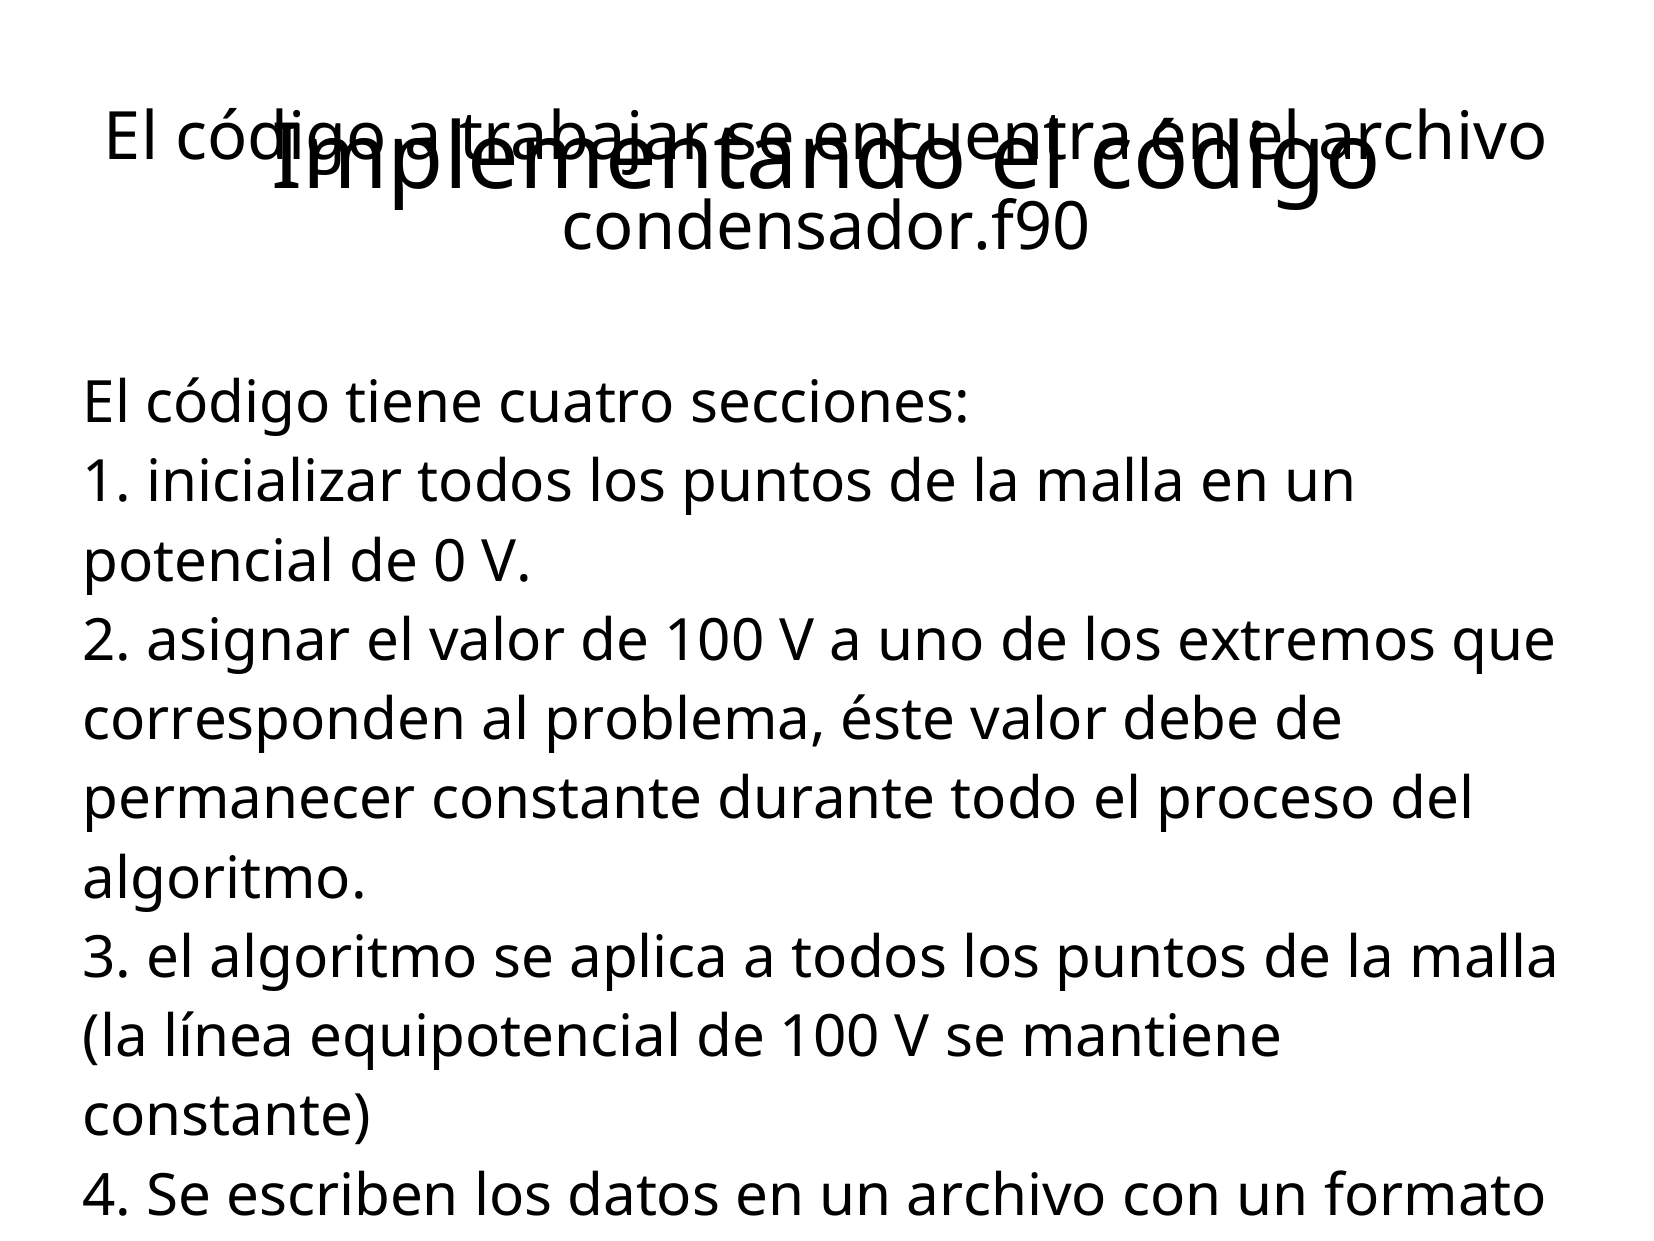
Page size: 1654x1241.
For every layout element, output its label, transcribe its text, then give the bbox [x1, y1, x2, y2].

title Implementando el código [82, 49, 1571, 176]
subtitle El código a trabajar se encuentra en el archivo condensador.f90 El código tiene cuatro secciones: 1. inicializar todos los puntos de la malla en un potencial de 0 V. 2. asignar el valor de 100 V a uno de los extremos que corresponden al problema, éste valor debe de permanecer constante durante todo el proceso del algoritmo. 3. el algoritmo se aplica a todos los puntos de la malla (la línea equipotencial de 100 V se mantiene constante) 4. Se escriben los datos en un archivo con un formato para que gnuplot lo grafique en 3D. [82, 176, 1571, 1223]
